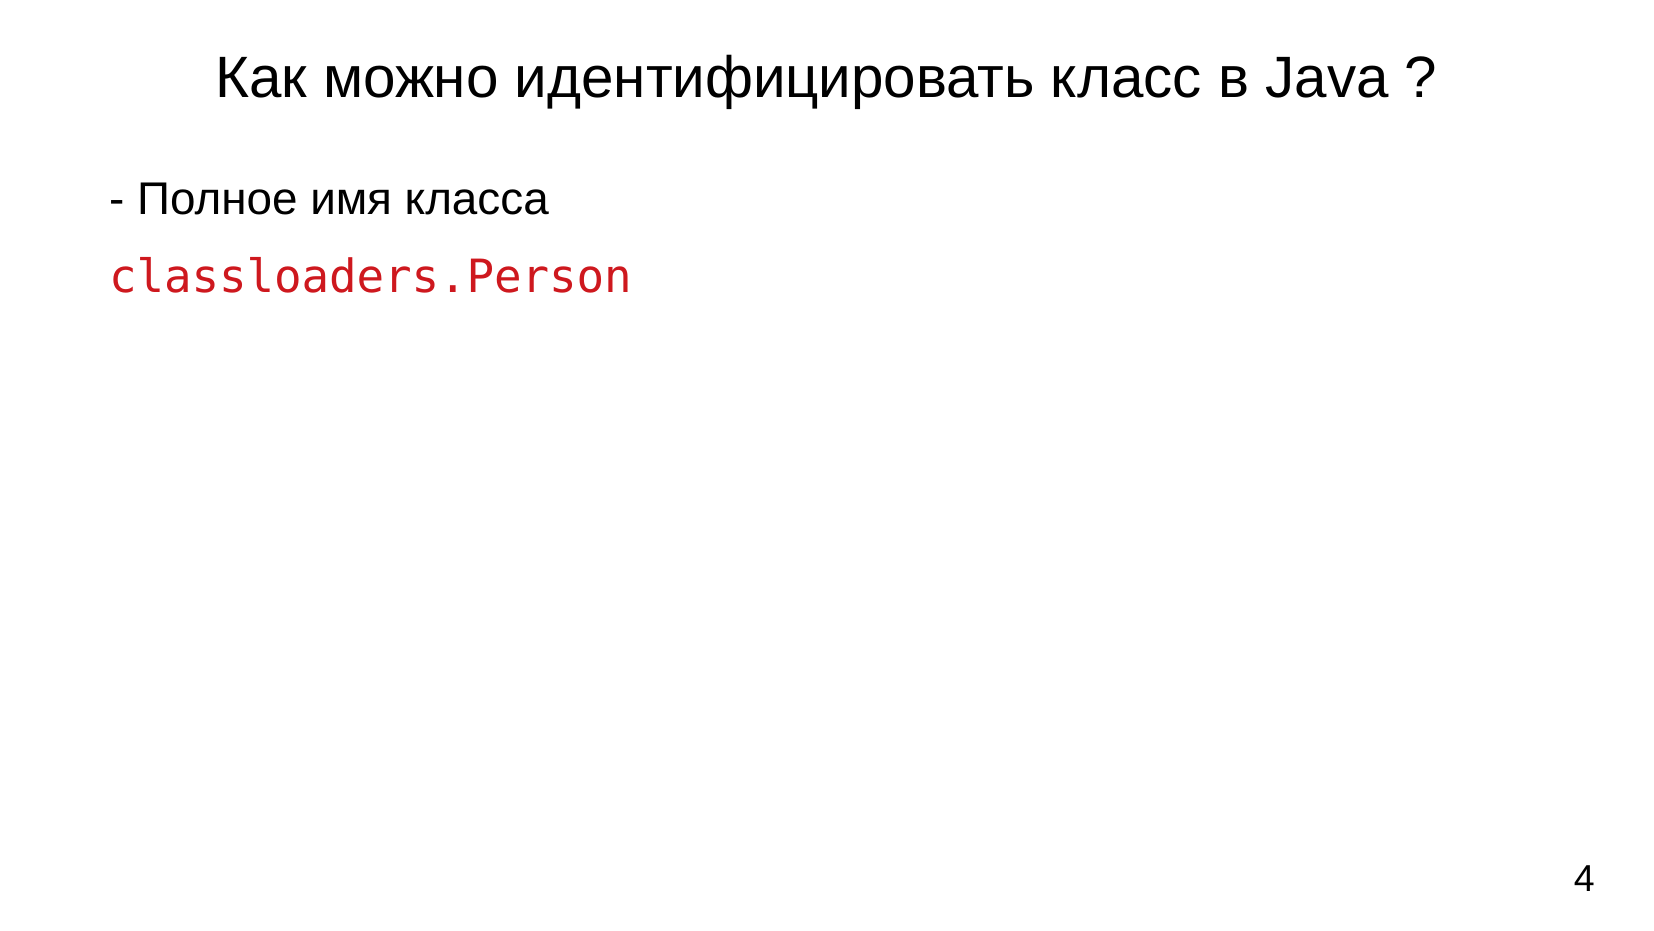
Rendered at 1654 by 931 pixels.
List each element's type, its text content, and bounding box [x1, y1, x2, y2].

text_box Как можно идентифицировать класс в Java ? [147, 37, 1506, 142]
text_box classloaders.Person [94, 242, 1548, 311]
text_box 4 [1559, 850, 1642, 908]
text_box - Полное имя класса [94, 165, 1548, 232]
